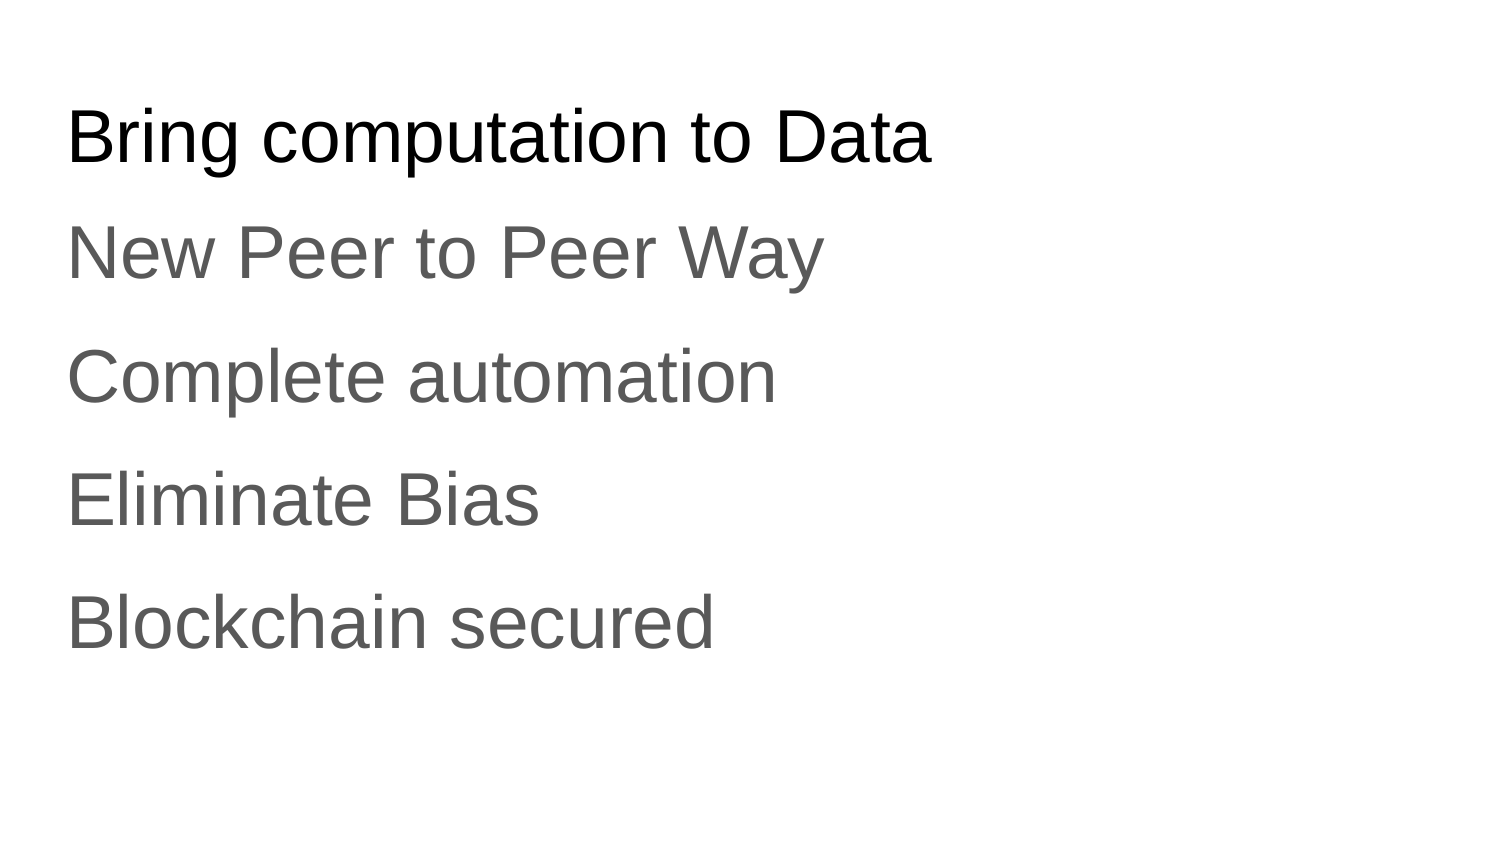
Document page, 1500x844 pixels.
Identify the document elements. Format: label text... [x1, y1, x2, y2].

title Bring computation to Data [51, 72, 1449, 167]
list New Peer to Peer Way Complete automation Eliminate Bias Blockchain secured [51, 189, 1449, 750]
